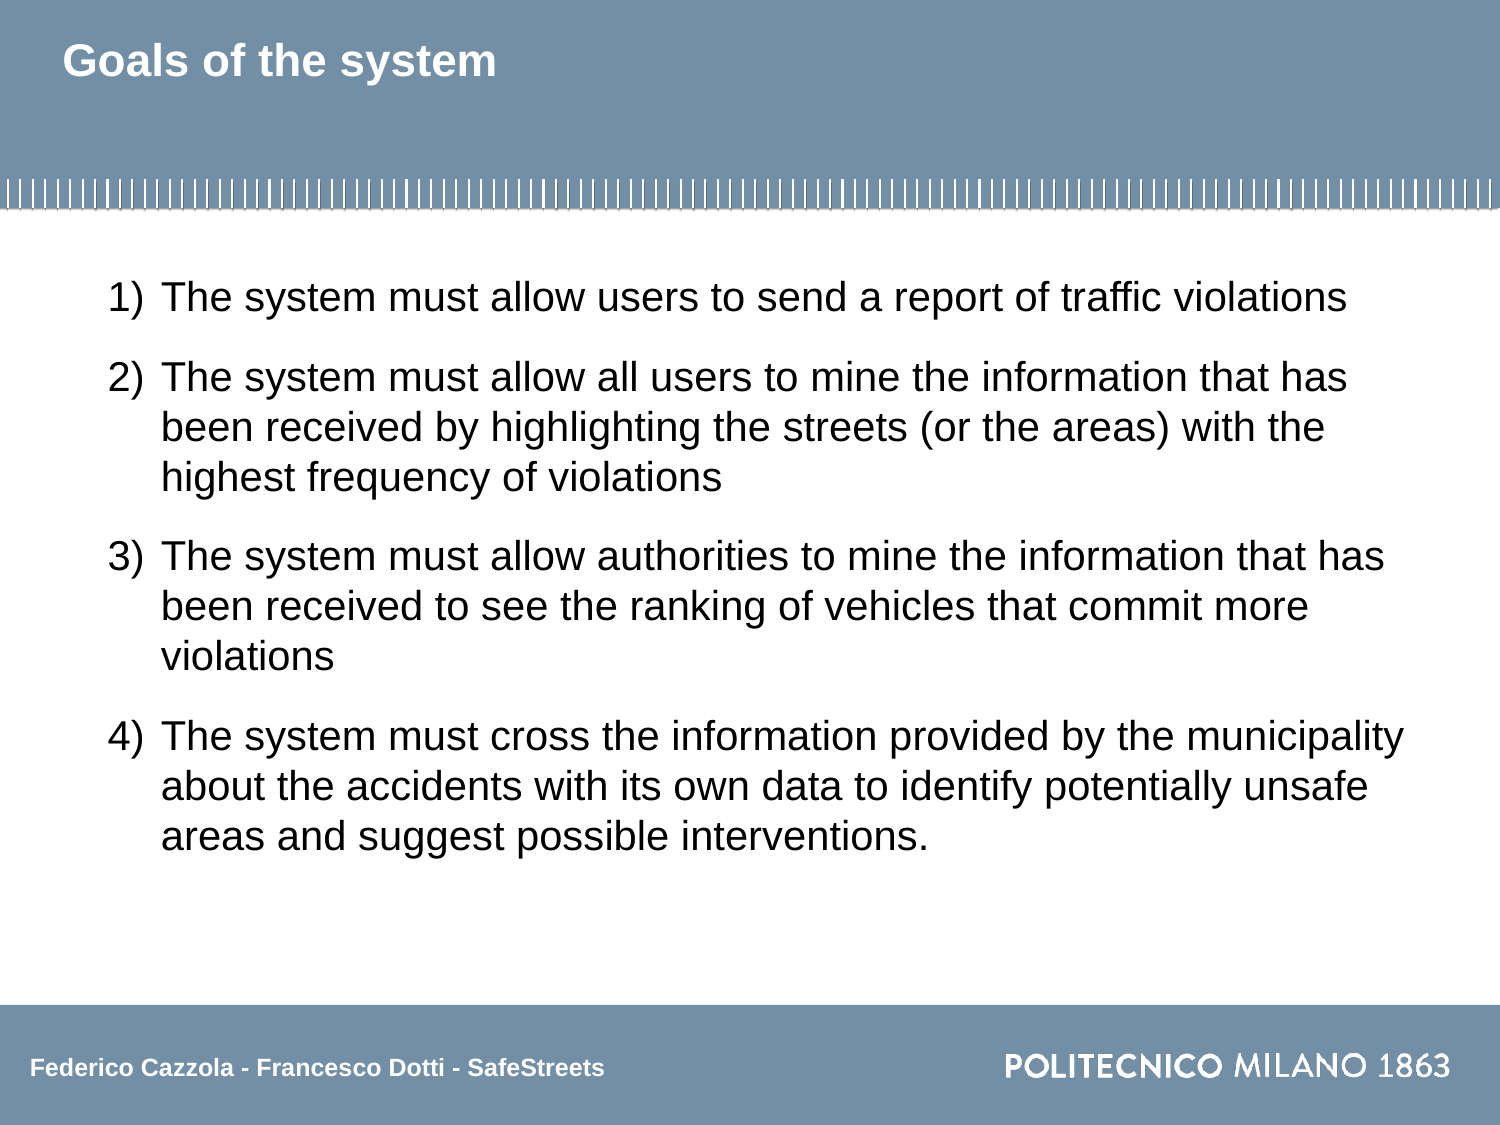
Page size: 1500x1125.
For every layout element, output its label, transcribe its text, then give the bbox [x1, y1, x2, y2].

title Goals of the system [47, 22, 1455, 161]
list The system must allow users to send a report of traffic violations The system must allow all users to mine the information that has been received by highlighting the streets (or the areas) with the highest frequency of violations The system must allow authorities to mine the information that has been received to see the ranking of vehicles that commit more violations The system must cross the information provided by the municipality about the accidents with its own data to identify potentially unsafe areas and suggest possible interventions. [75, 262, 1441, 1005]
picture [999, 1041, 1456, 1089]
